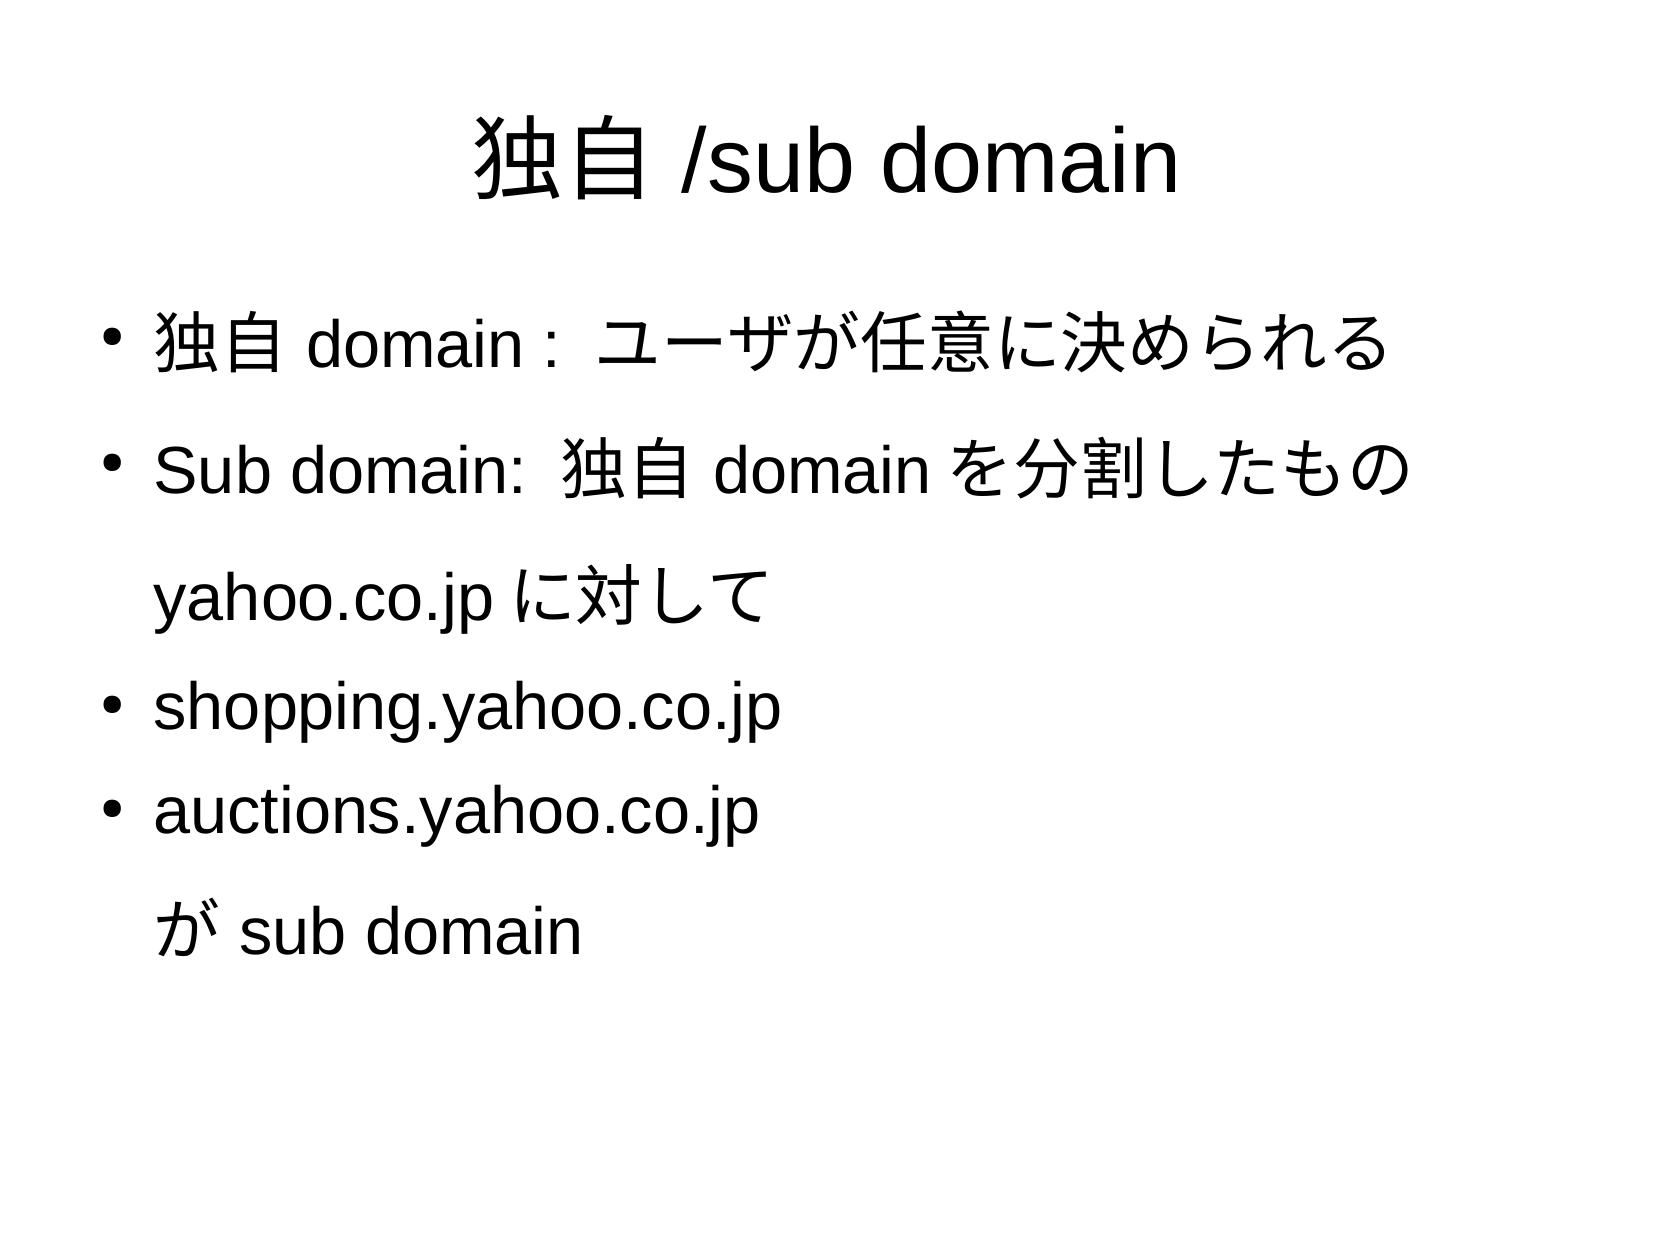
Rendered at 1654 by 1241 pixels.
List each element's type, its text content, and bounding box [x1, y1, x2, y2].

title 独自/sub domain [82, 49, 1571, 257]
list 独自domain : ユーザが任意に決められる Sub domain: 独自domainを分割したもの yahoo.co.jpに対して shopping.yahoo.co.jp auctions.yahoo.co.jp がsub domain [82, 290, 1571, 1010]
